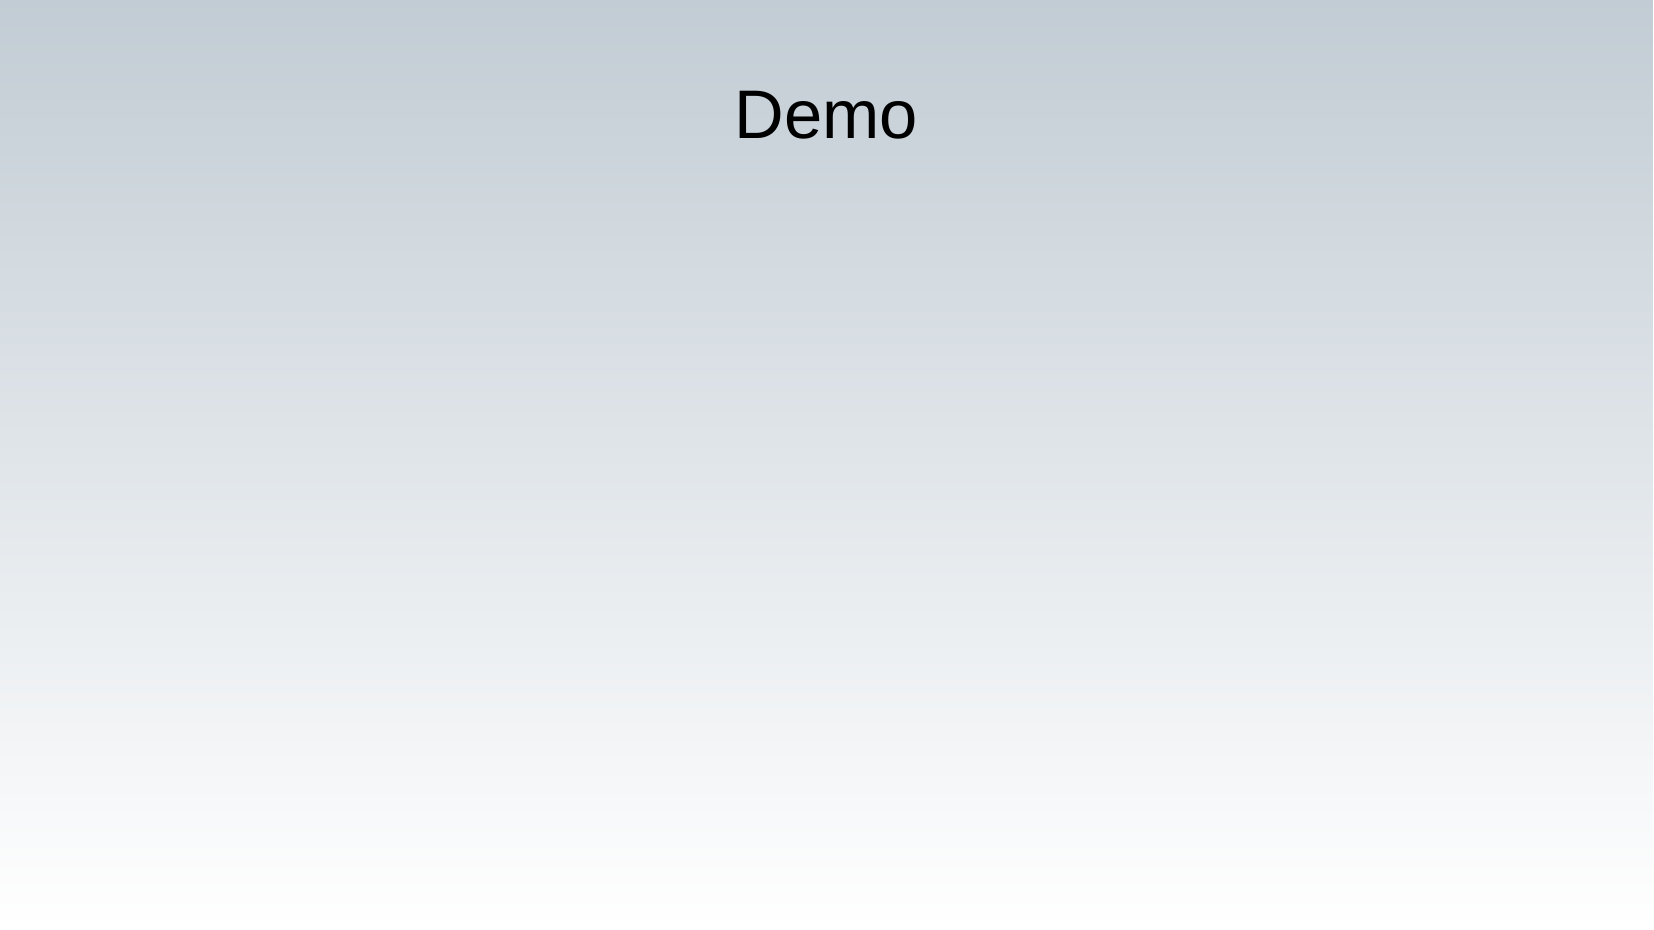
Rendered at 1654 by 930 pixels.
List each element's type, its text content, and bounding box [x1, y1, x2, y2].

title Demo [82, 36, 1571, 193]
